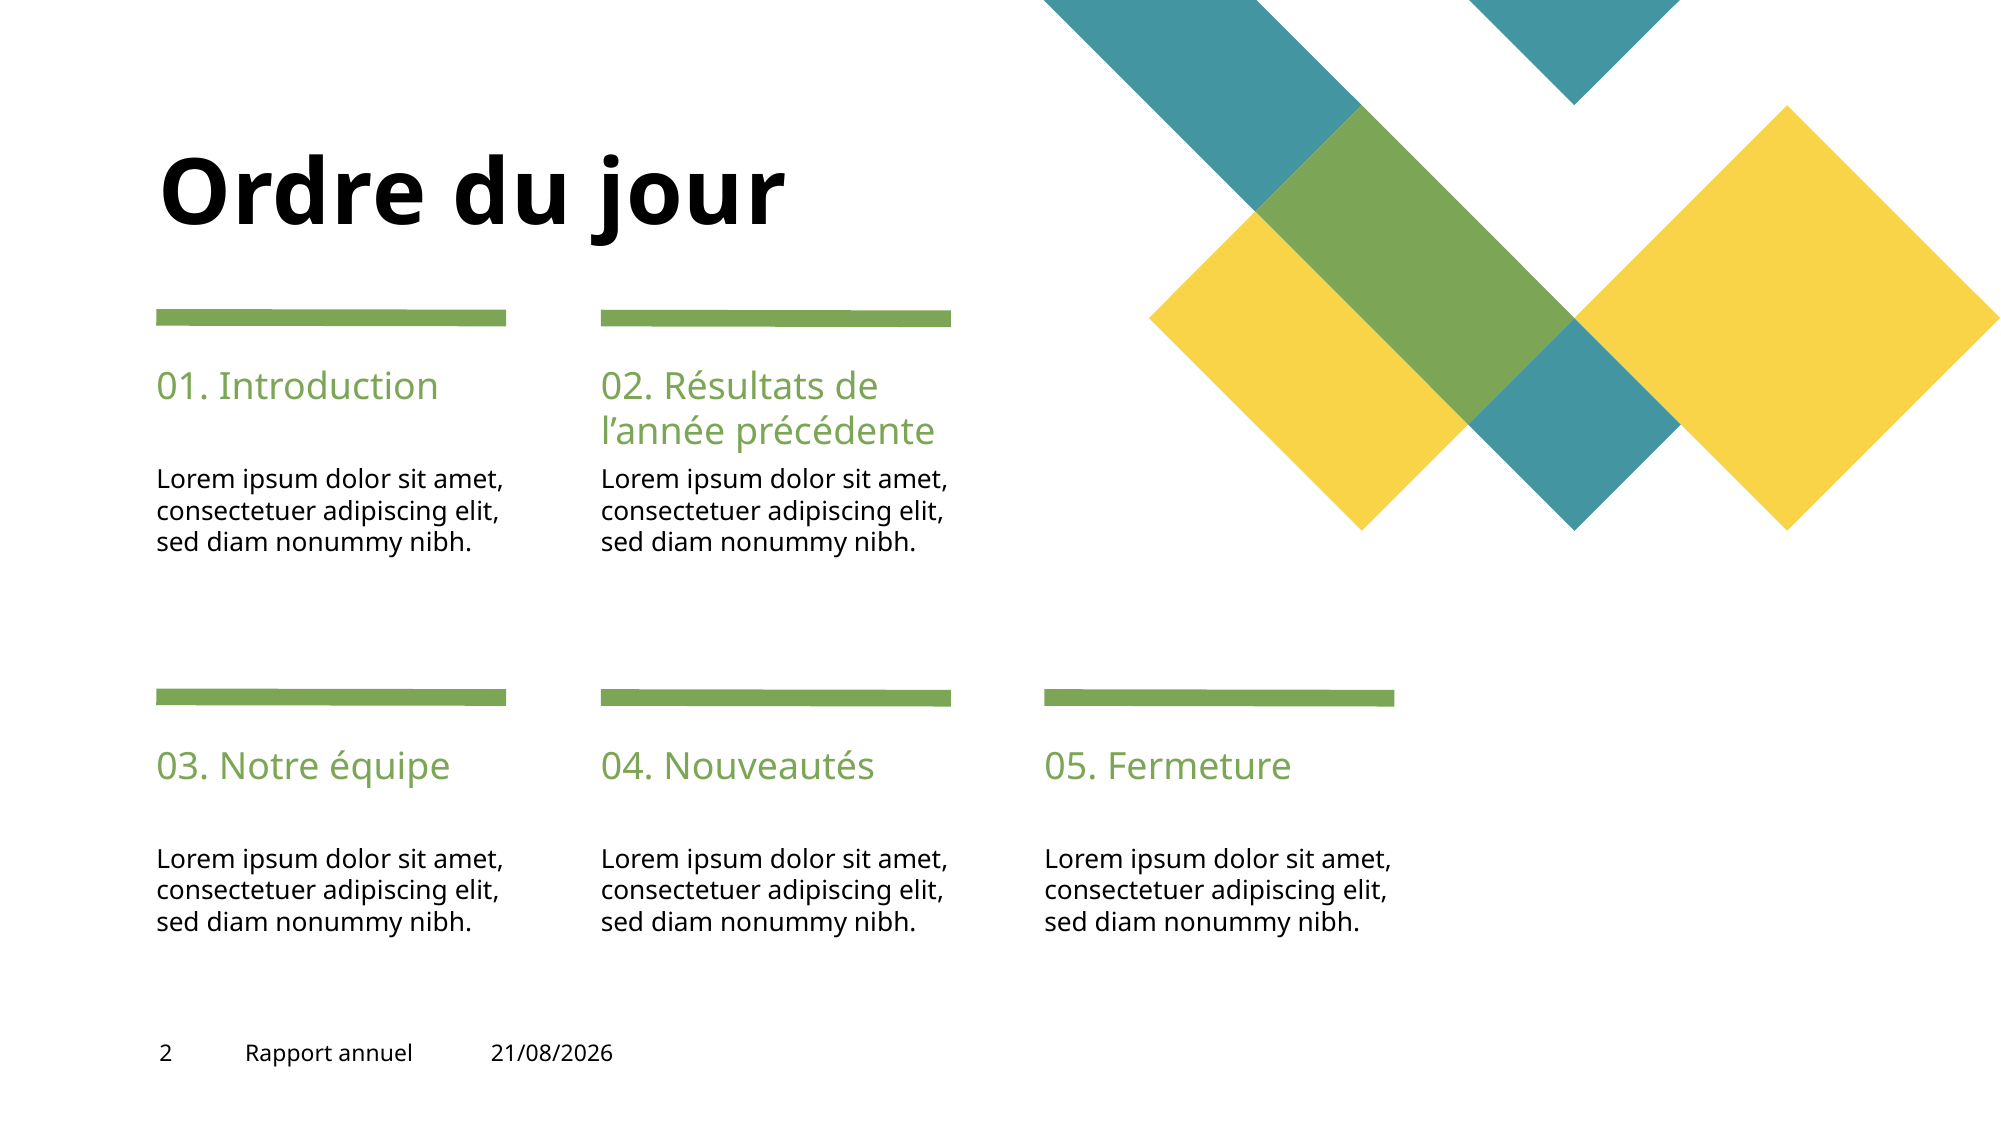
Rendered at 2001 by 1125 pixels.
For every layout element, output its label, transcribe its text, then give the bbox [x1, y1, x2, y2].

title Ordre du jour [158, 144, 969, 245]
list 01. Introduction [156, 362, 507, 424]
list 02. Résultats de l’année précédente [600, 362, 951, 462]
text_box 25 novembre 2020 [490, 1038, 707, 1080]
list Lorem ipsum dolor sit amet, consectetuer adipiscing elit, sed diam nonummy nibh. [156, 462, 507, 586]
list 03. Notre équipe [156, 741, 507, 803]
list 05. Fermeture [1044, 741, 1394, 803]
list Lorem ipsum dolor sit amet, consectetuer adipiscing elit, sed diam nonummy nibh. [1044, 841, 1394, 965]
list Lorem ipsum dolor sit amet, consectetuer adipiscing elit, sed diam nonummy nibh. [600, 841, 951, 965]
list Lorem ipsum dolor sit amet, consectetuer adipiscing elit, sed diam nonummy nibh. [600, 462, 951, 586]
list Lorem ipsum dolor sit amet, consectetuer adipiscing elit, sed diam nonummy nibh. [156, 841, 507, 965]
text_box Rapport annuel [245, 1038, 490, 1080]
list 04. Nouveautés [600, 741, 951, 803]
text_box 2 [159, 1038, 245, 1080]
